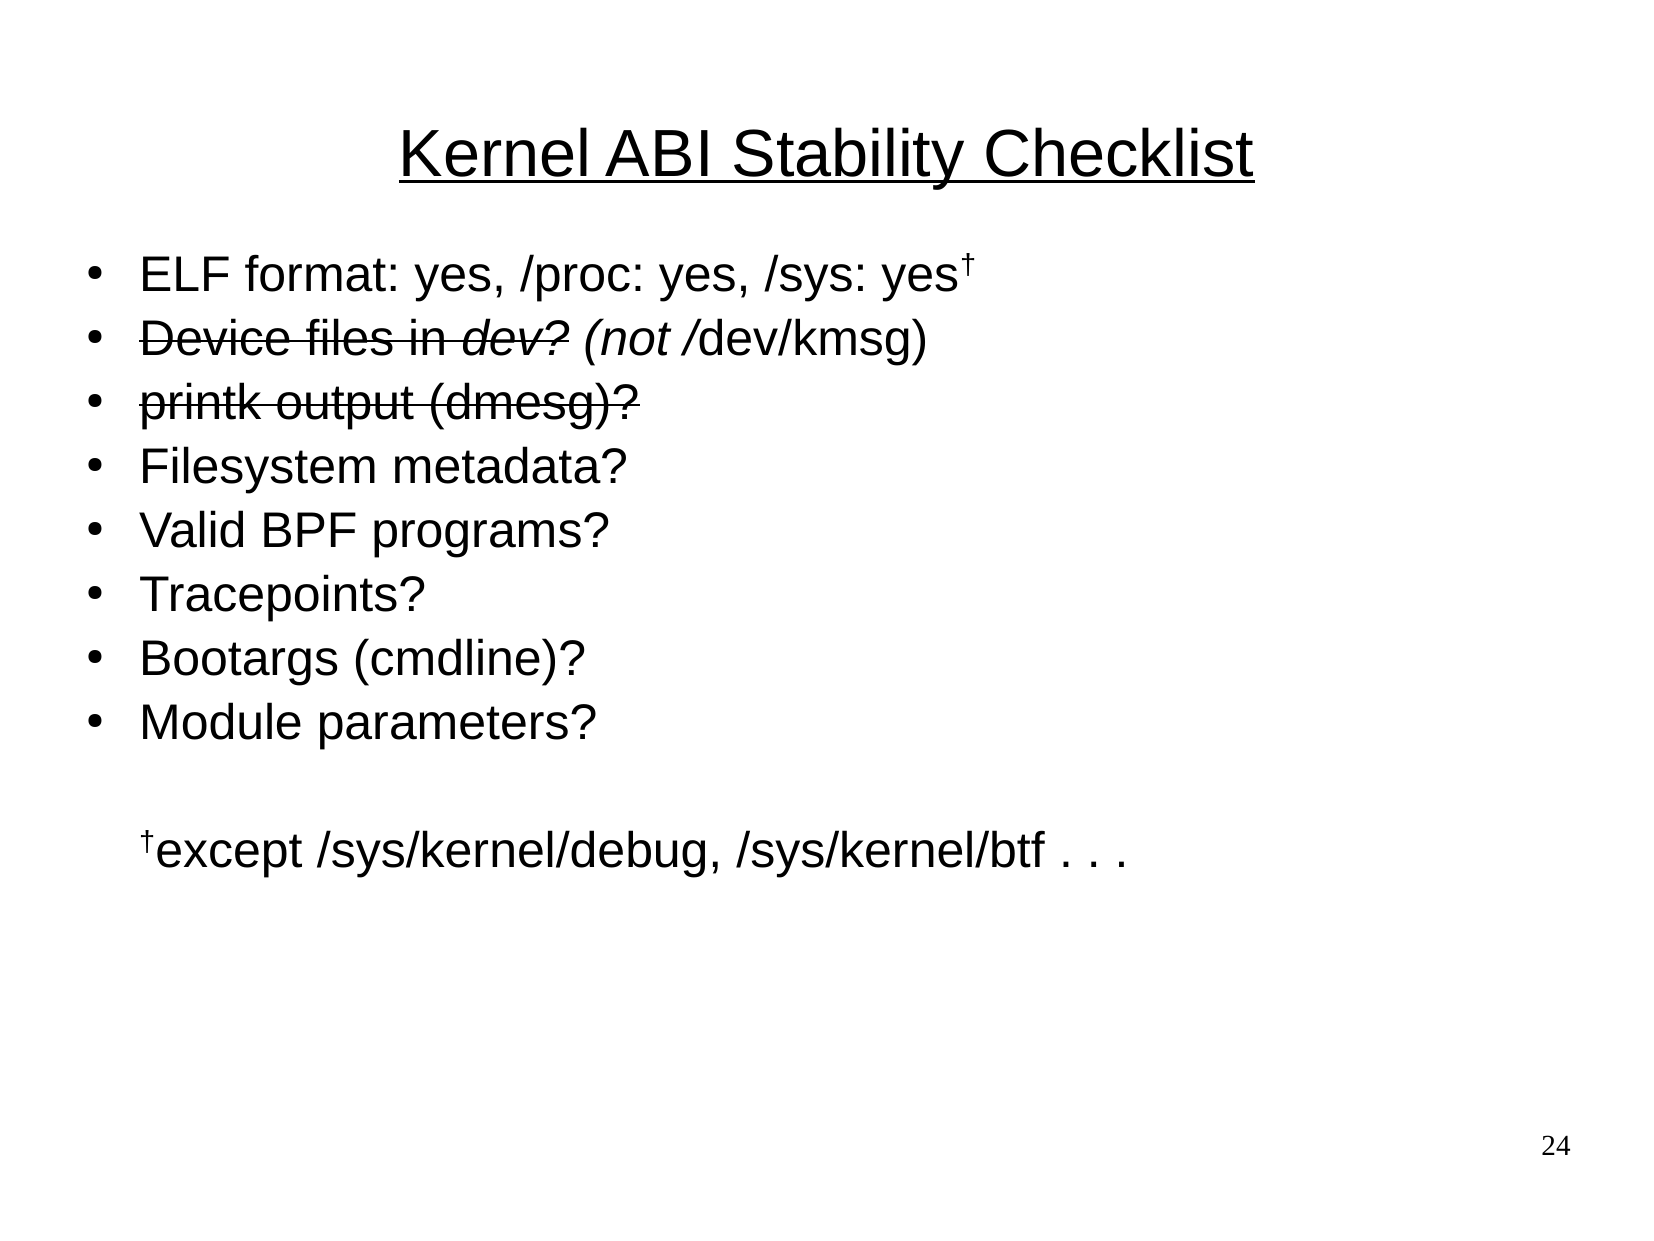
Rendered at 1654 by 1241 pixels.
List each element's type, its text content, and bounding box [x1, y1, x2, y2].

list ELF format: yes, /proc: yes, /sys: yes† Device files in dev? (not /dev/kmsg) printk output (dmesg)? Filesystem metadata? Valid BPF programs? Tracepoints? Bootargs (cmdline)? Module parameters? †except /sys/kernel/debug, /sys/kernel/btf . . . [68, 237, 1571, 1026]
title Kernel ABI Stability Checklist [82, 49, 1571, 237]
